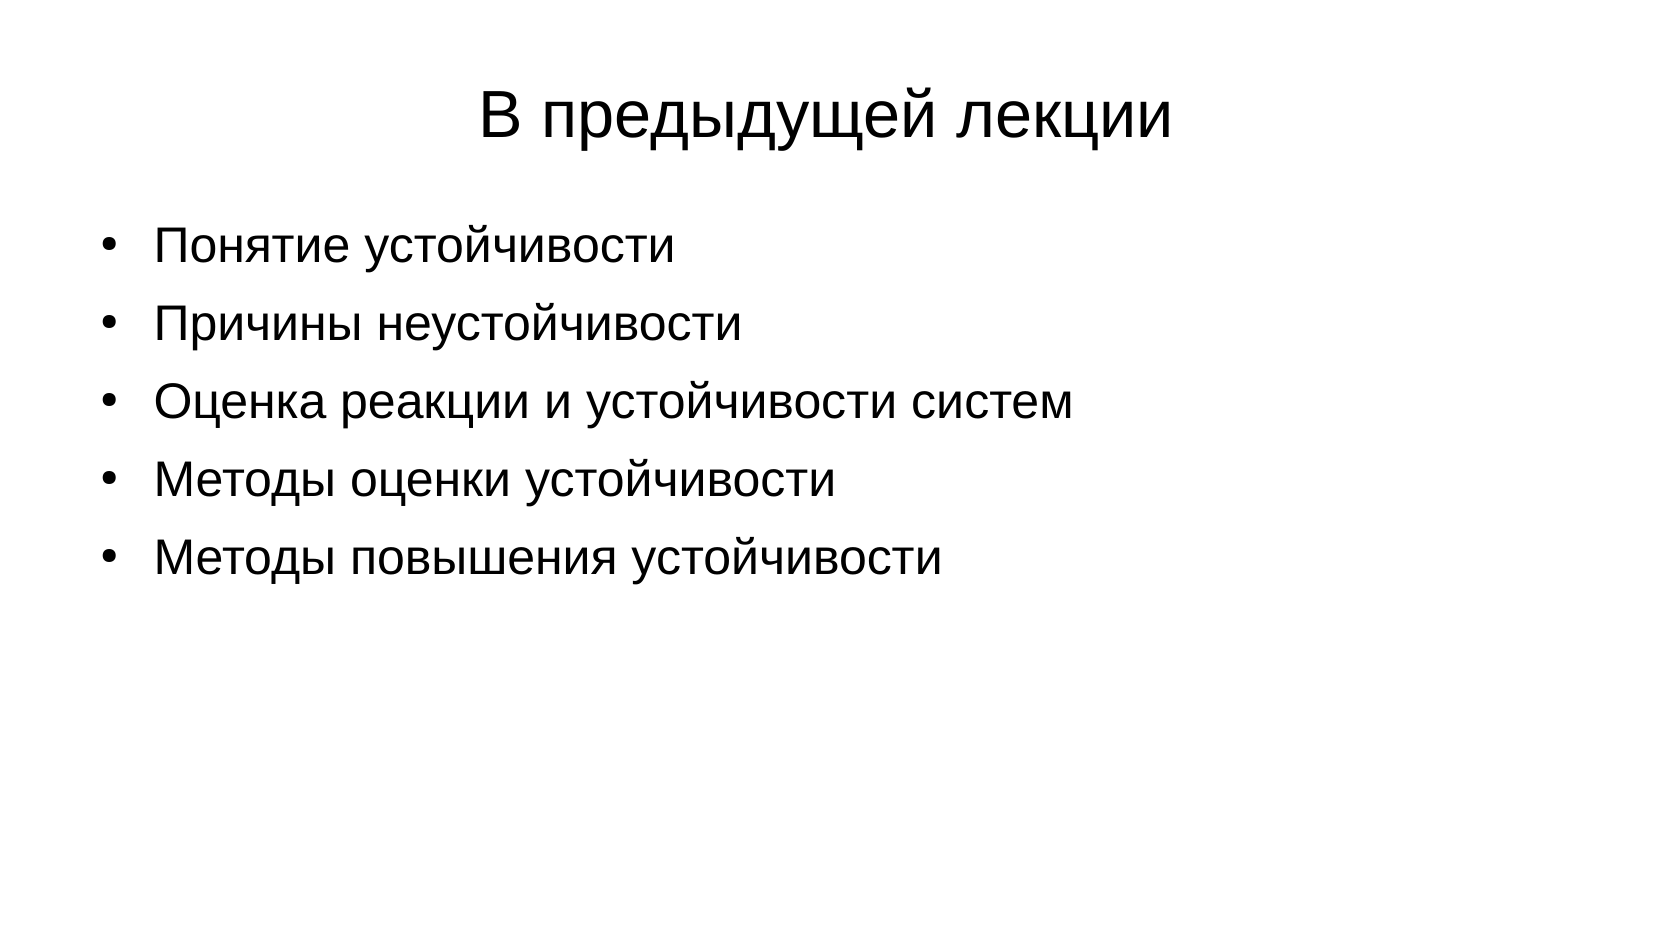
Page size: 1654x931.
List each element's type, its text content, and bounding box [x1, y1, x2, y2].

list Понятие устойчивости Причины неустойчивости Оценка реакции и устойчивости систем Методы оценки устойчивости Методы повышения устойчивости [82, 217, 1571, 758]
title В предыдущей лекции [82, 37, 1571, 193]
